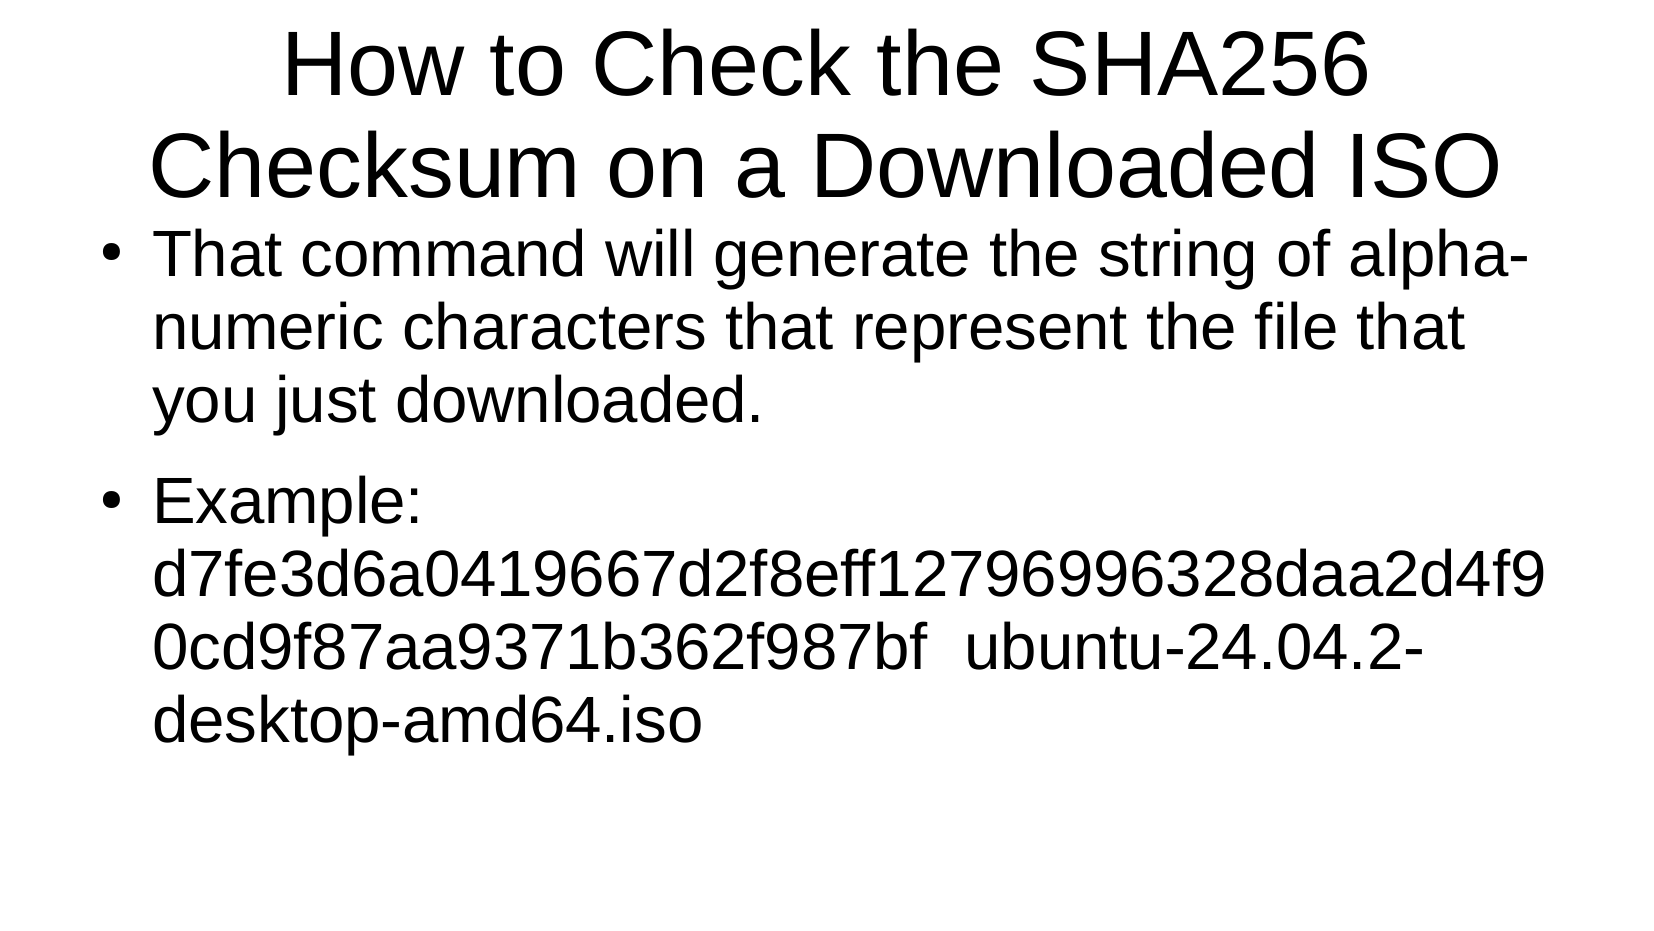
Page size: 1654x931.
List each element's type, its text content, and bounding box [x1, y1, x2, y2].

title How to Check the SHA256 Checksum on a Downloaded ISO [82, 12, 1571, 217]
list That command will generate the string of alpha-numeric characters that represent the file that you just downloaded. Example: d7fe3d6a0419667d2f8eff12796996328daa2d4f90cd9f87aa9371b362f987bf ubuntu-24.04.2-desktop-amd64.iso [82, 217, 1571, 758]
